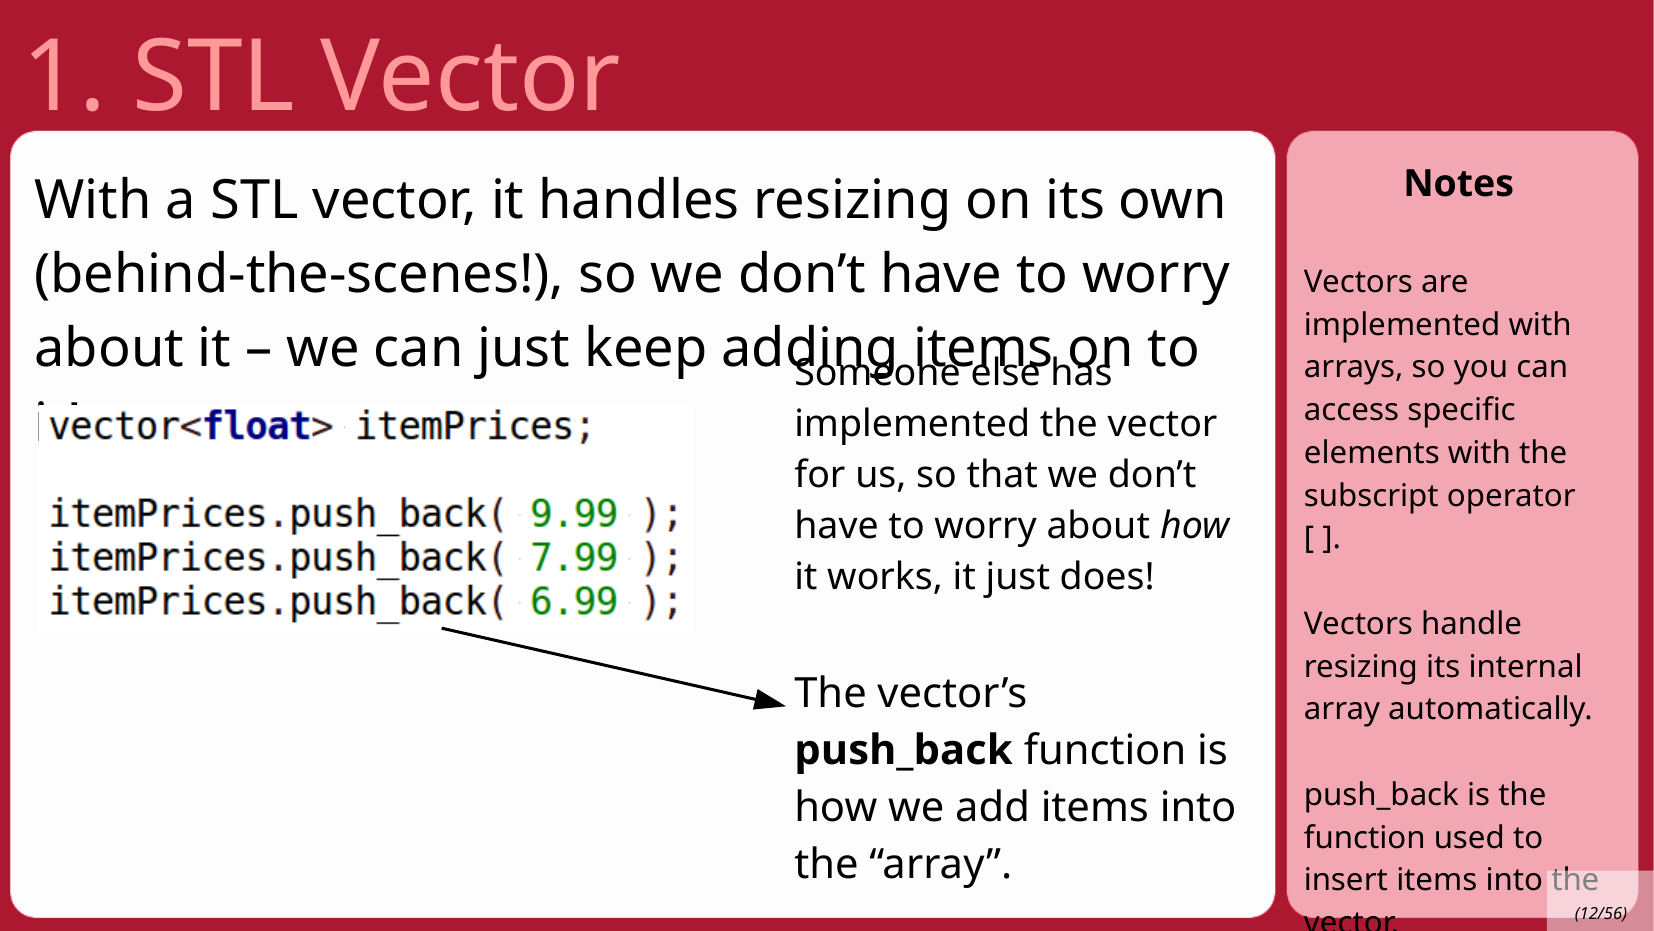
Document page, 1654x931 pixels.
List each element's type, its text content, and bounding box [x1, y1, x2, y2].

text_box Notes Vectors are implemented with arrays, so you can access specific elements with the subscript operator [ ]. Vectors handle resizing its internal array automatically. push_back is the function used to insert items into the vector. [1289, 149, 1629, 778]
text_box (<number>/56) [1546, 877, 1654, 931]
picture [1368, 918, 1377, 931]
picture [1324, 918, 1332, 923]
text_box Someone else has implemented the vector for us, so that we don’t have to worry about how it works, it just does! The vector’s push_back function is how we add items into the “array”. [771, 360, 1260, 876]
picture [0, 0, 1654, 931]
title 1. STL Vector [22, 7, 1511, 136]
text_box With a STL vector, it handles resizing on its own (behind-the-scenes!), so we don’t have to worry about it – we can just keep adding items on to it! [34, 160, 1248, 373]
